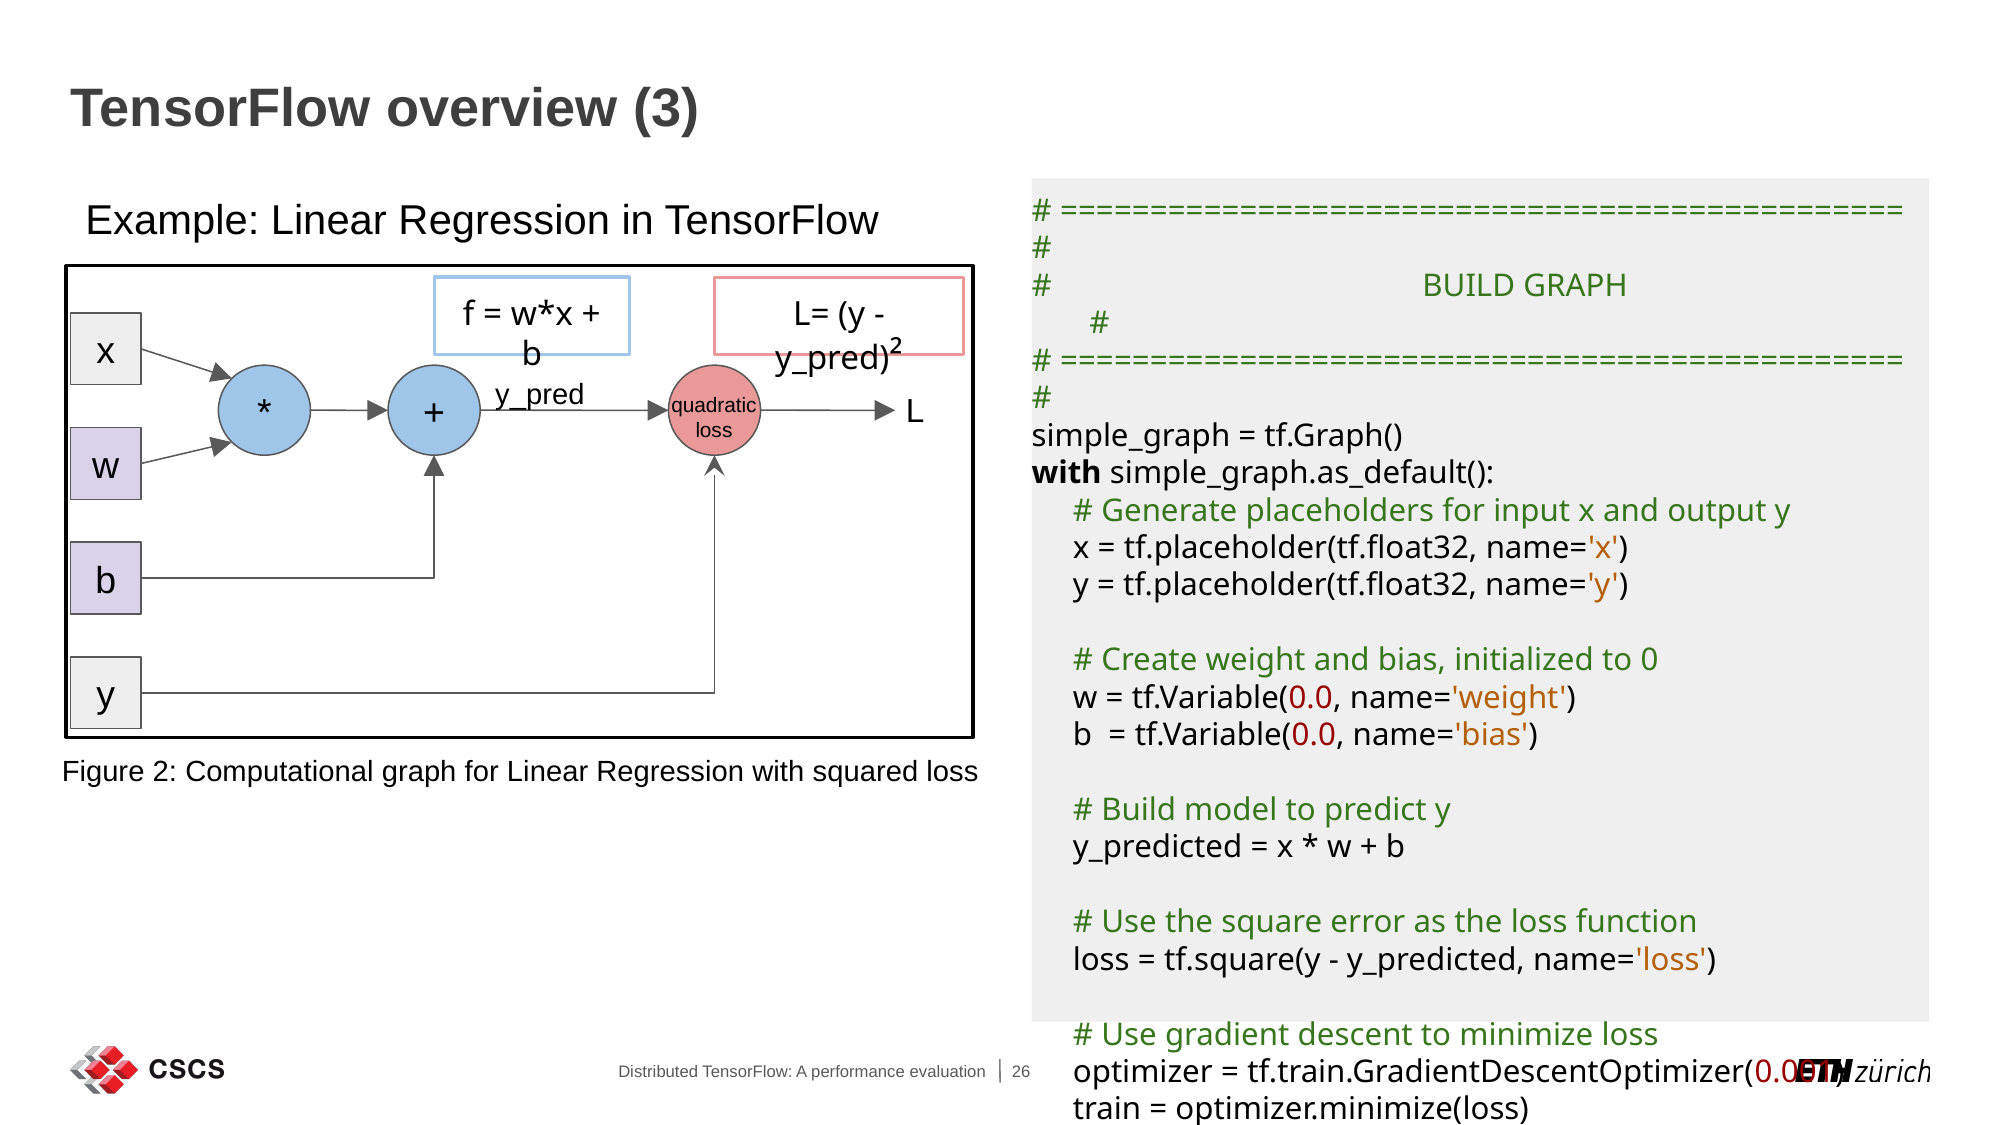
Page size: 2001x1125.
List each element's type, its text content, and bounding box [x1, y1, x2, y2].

text_box L [890, 374, 969, 434]
text_box f = w*x + b [434, 277, 630, 355]
list # =============================================== # # BUILD GRAPH # # =============================================== # simple_graph = tf.Graph() with simple_graph.as_default(): # Generate placeholders for input x and output y x = tf.placeholder(tf.float32, name='x') y = tf.placeholder(tf.float32, name='y') # Create weight and bias, initialized to 0 w = tf.Variable(0.0, name='weight') b = tf.Variable(0.0, name='bias') # Build model to predict y y_predicted = x * w + b # Use the square error as the loss function loss = tf.square(y - y_predicted, name='loss') # Use gradient descent to minimize loss optimizer = tf.train.GradientDescentOptimizer(0.001) train = optimizer.minimize(loss) [1031, 178, 1930, 1022]
text_box + [388, 365, 480, 456]
text_box w [70, 427, 141, 500]
text_box * [218, 365, 311, 456]
text_box quadratic loss [636, 376, 792, 462]
slide_number <number> [999, 1059, 1063, 1083]
picture [1802, 1062, 1812, 1080]
title TensorFlow overview (3) [70, 7, 1930, 149]
text_box y [70, 656, 141, 729]
text_box L= (y - y_pred)² [714, 277, 964, 355]
text_box y_pred [480, 360, 669, 420]
text_box b [70, 542, 141, 614]
text_box x [70, 312, 141, 385]
picture [1808, 1059, 1930, 1082]
text_box [684, 365, 745, 376]
footer Distributed TensorFlow: A performance evaluation [322, 1059, 998, 1083]
text_box Example: Linear Regression in TensorFlow [70, 178, 978, 269]
picture [57, 1033, 236, 1106]
picture [1795, 1059, 1806, 1082]
text_box Figure 2: Computational graph for Linear Regression with squared loss [46, 747, 1021, 793]
